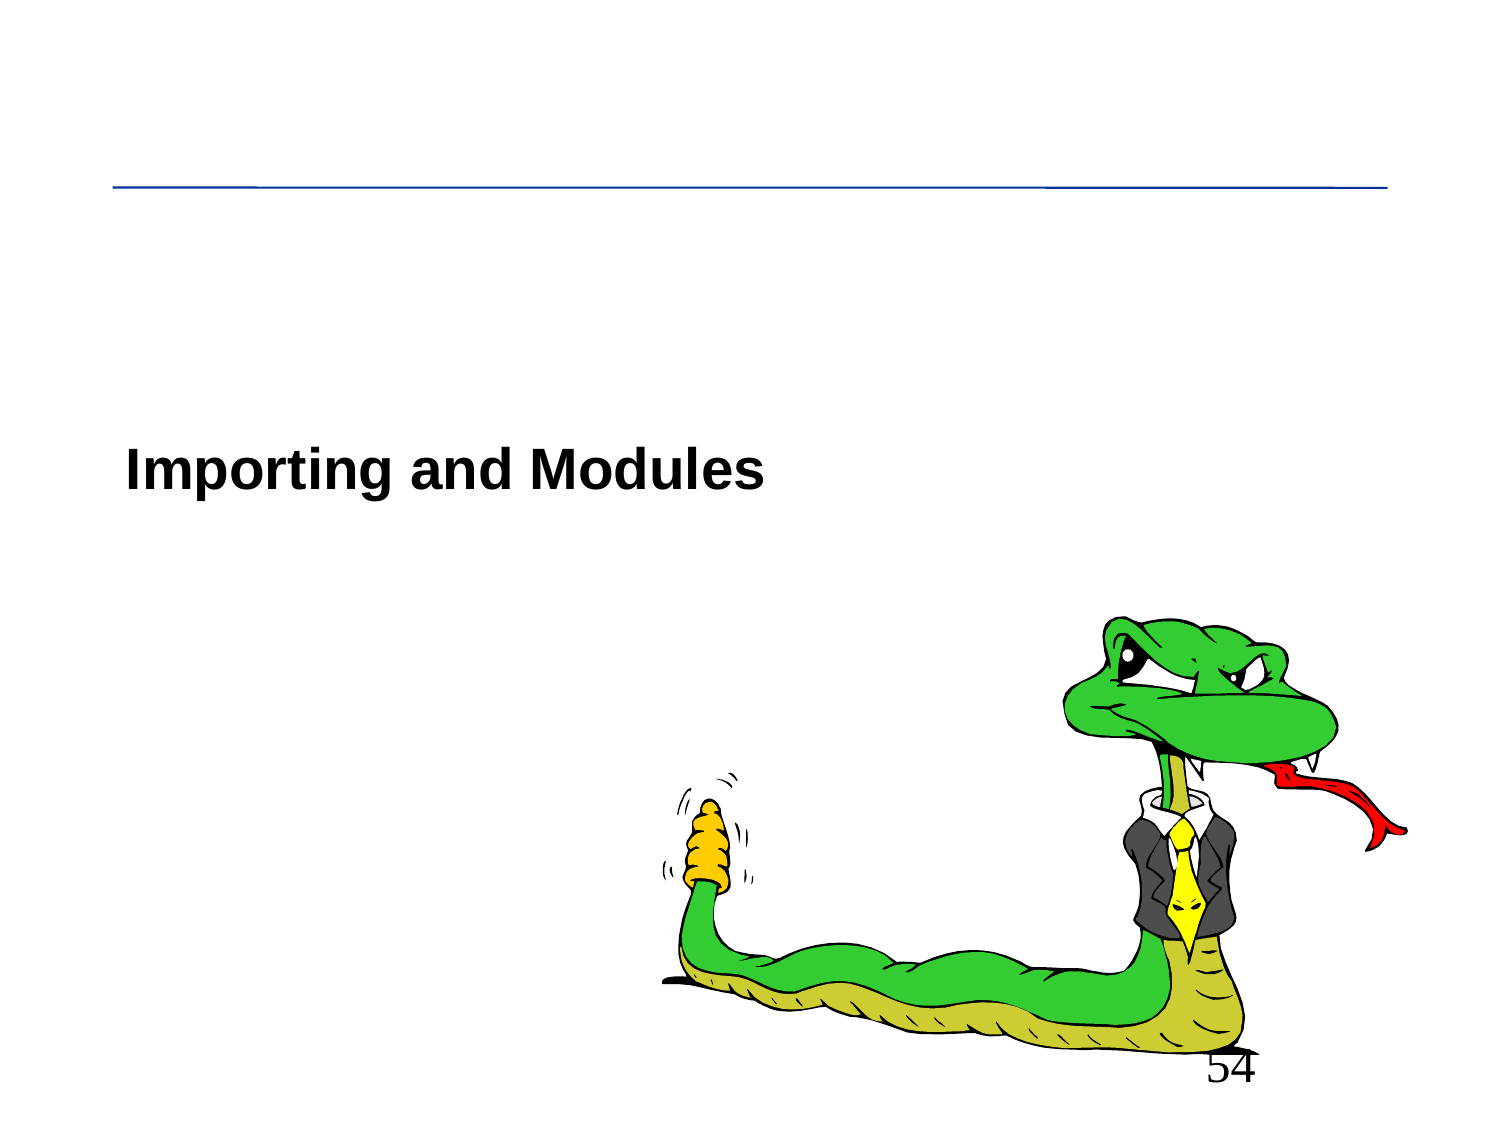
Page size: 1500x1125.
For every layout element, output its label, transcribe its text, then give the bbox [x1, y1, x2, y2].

picture [662, 587, 1429, 1055]
text_box [1074, 1055, 1387, 1125]
title Importing and Modules [112, 374, 1388, 563]
